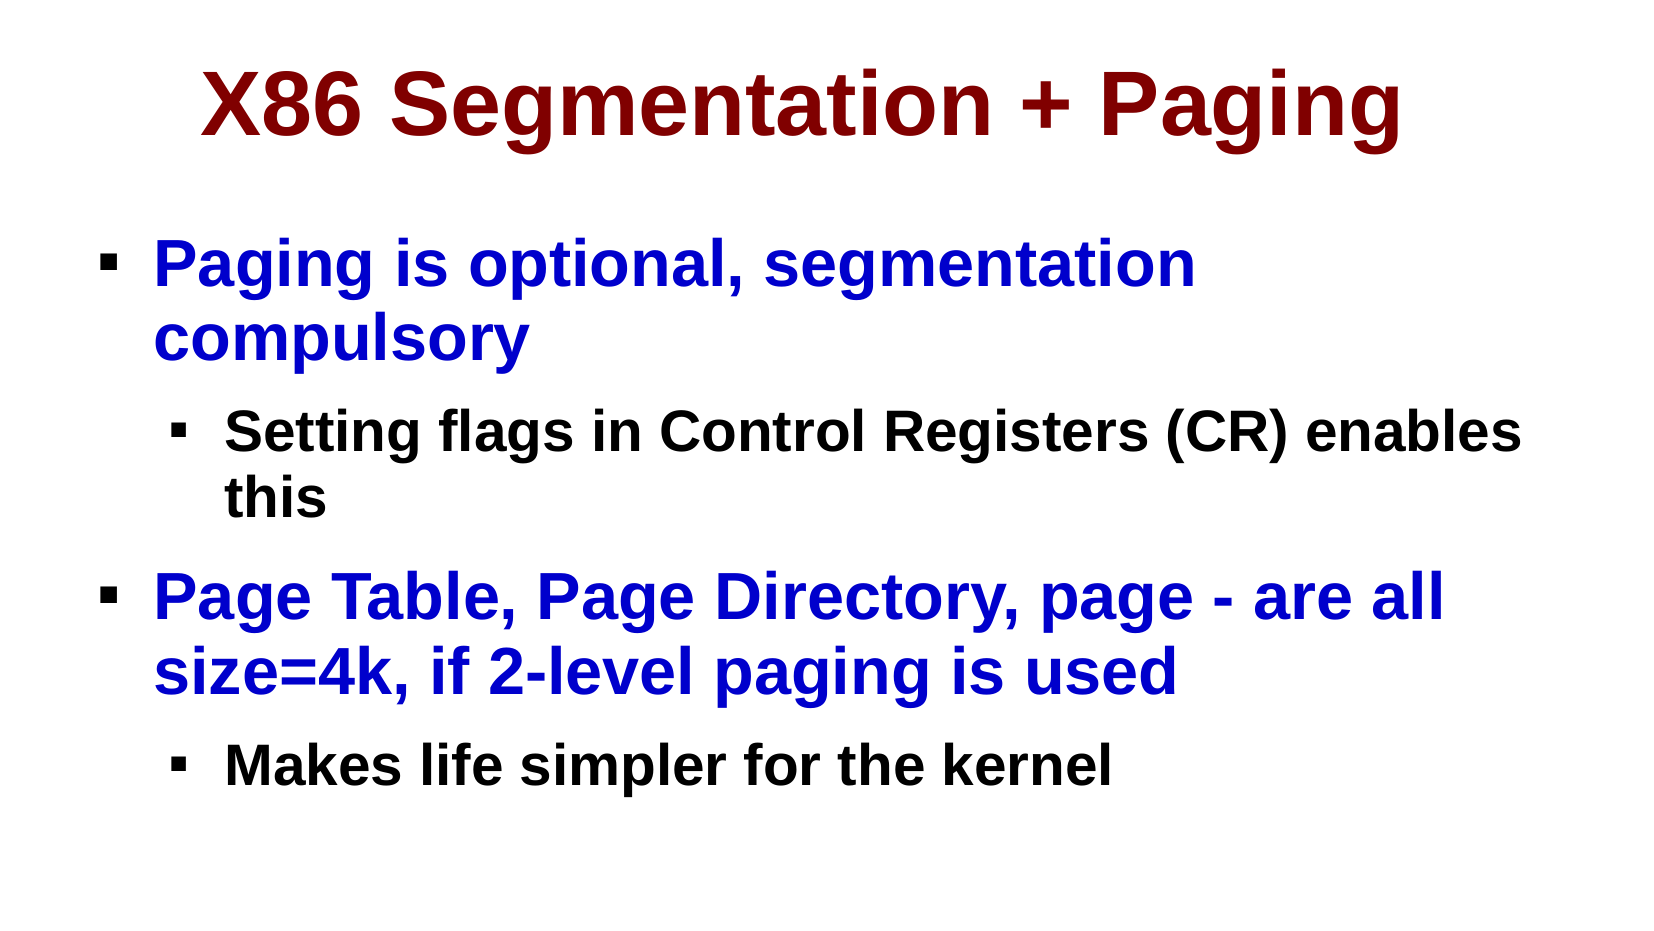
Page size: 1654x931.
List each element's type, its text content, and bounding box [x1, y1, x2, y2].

title X86 Segmentation + Paging [59, 0, 1548, 208]
list Paging is optional, segmentation compulsory Setting flags in Control Registers (CR) enables this Page Table, Page Directory, page - are all size=4k, if 2-level paging is used Makes life simpler for the kernel [82, 225, 1571, 931]
